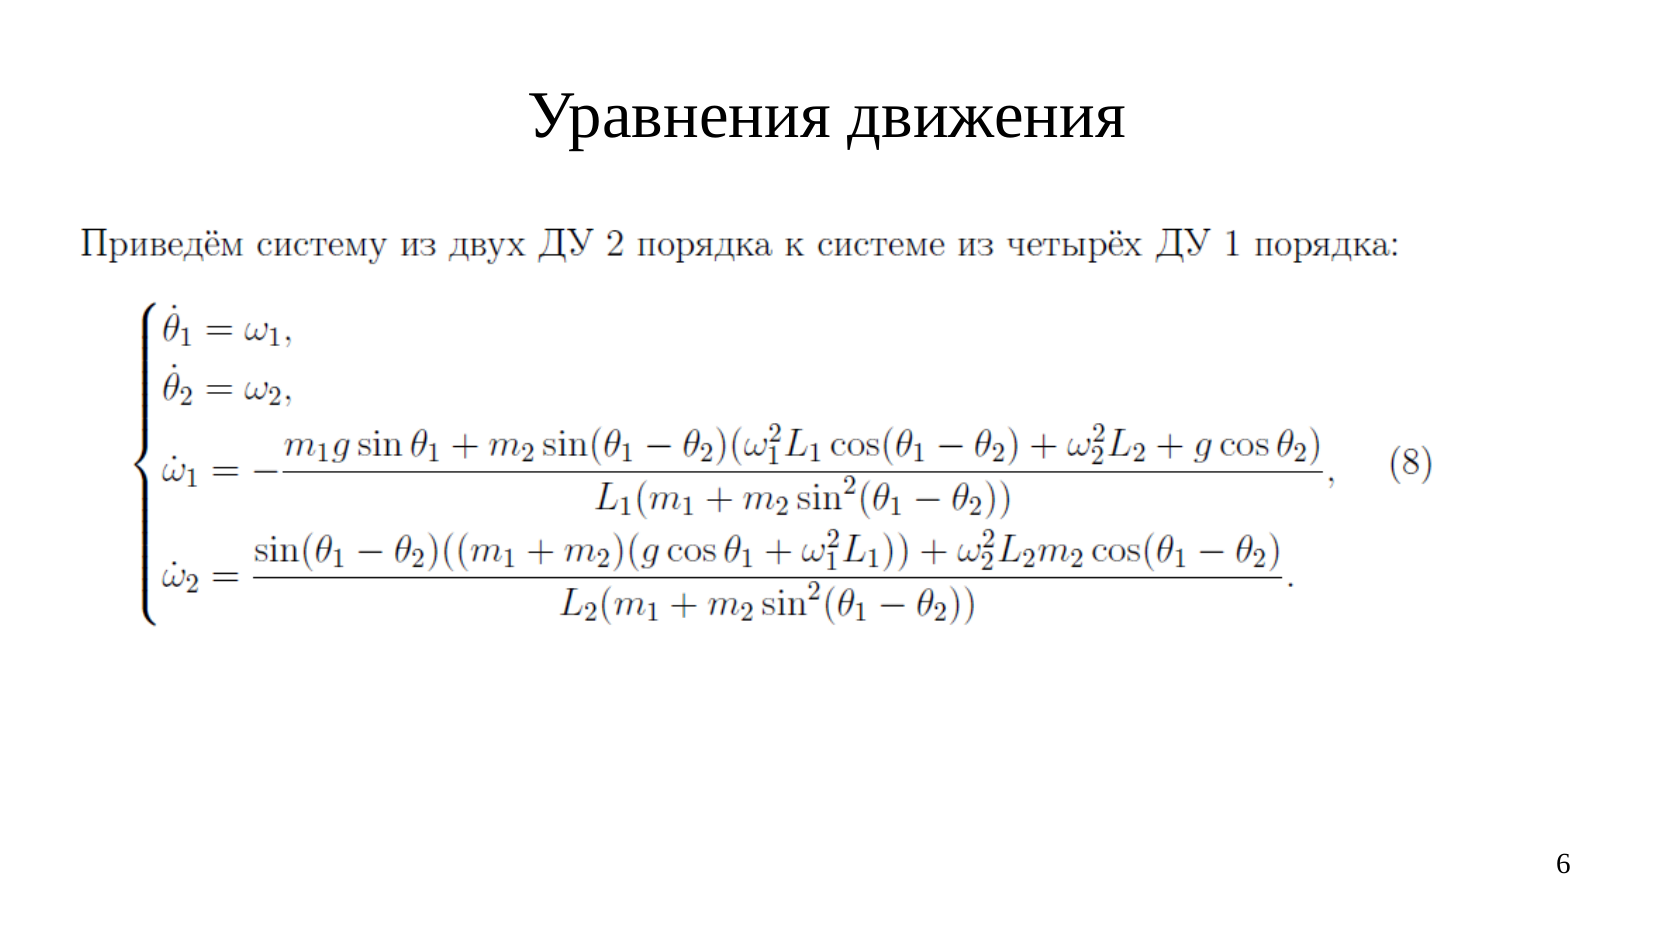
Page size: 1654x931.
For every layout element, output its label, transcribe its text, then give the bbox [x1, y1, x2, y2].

picture [59, 205, 1447, 649]
title Уравнения движения [82, 37, 1571, 193]
